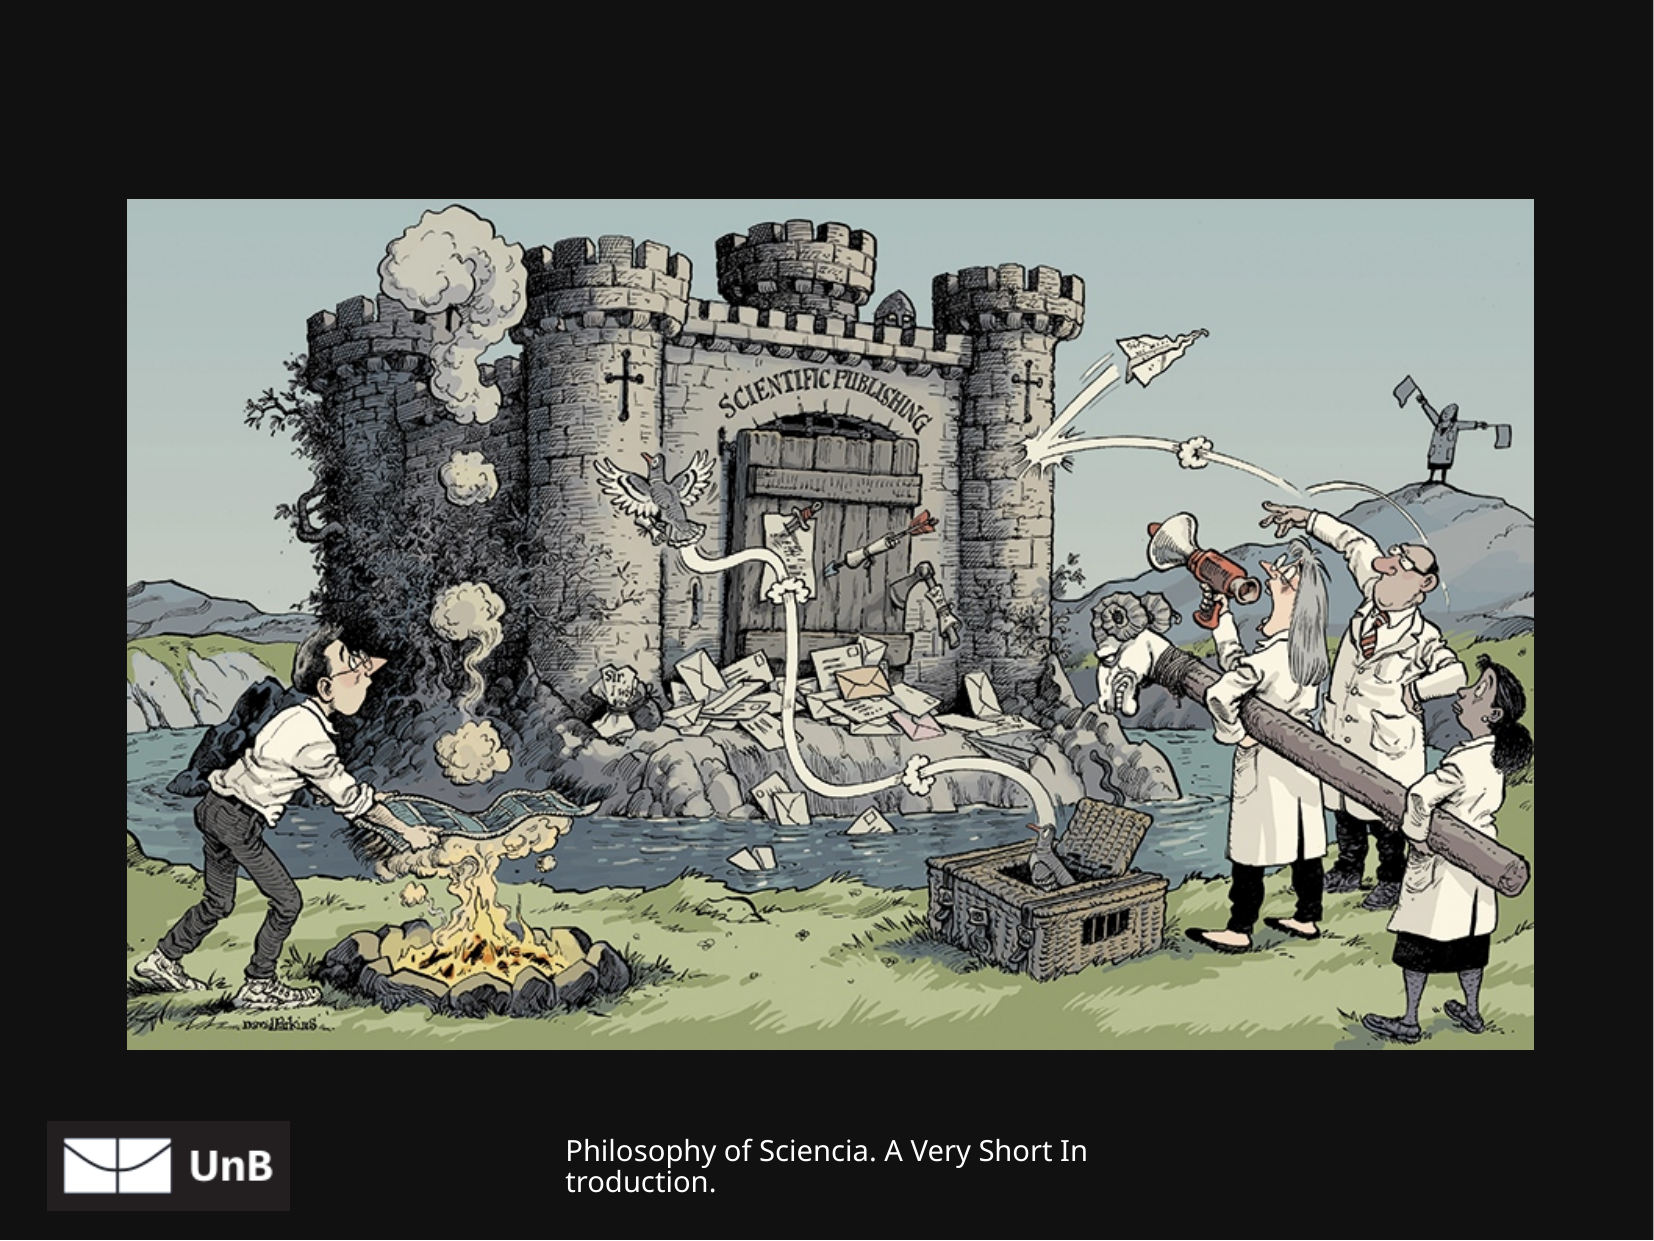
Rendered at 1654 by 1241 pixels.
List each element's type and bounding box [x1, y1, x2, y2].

picture [47, 1121, 290, 1211]
picture [127, 199, 1534, 1050]
